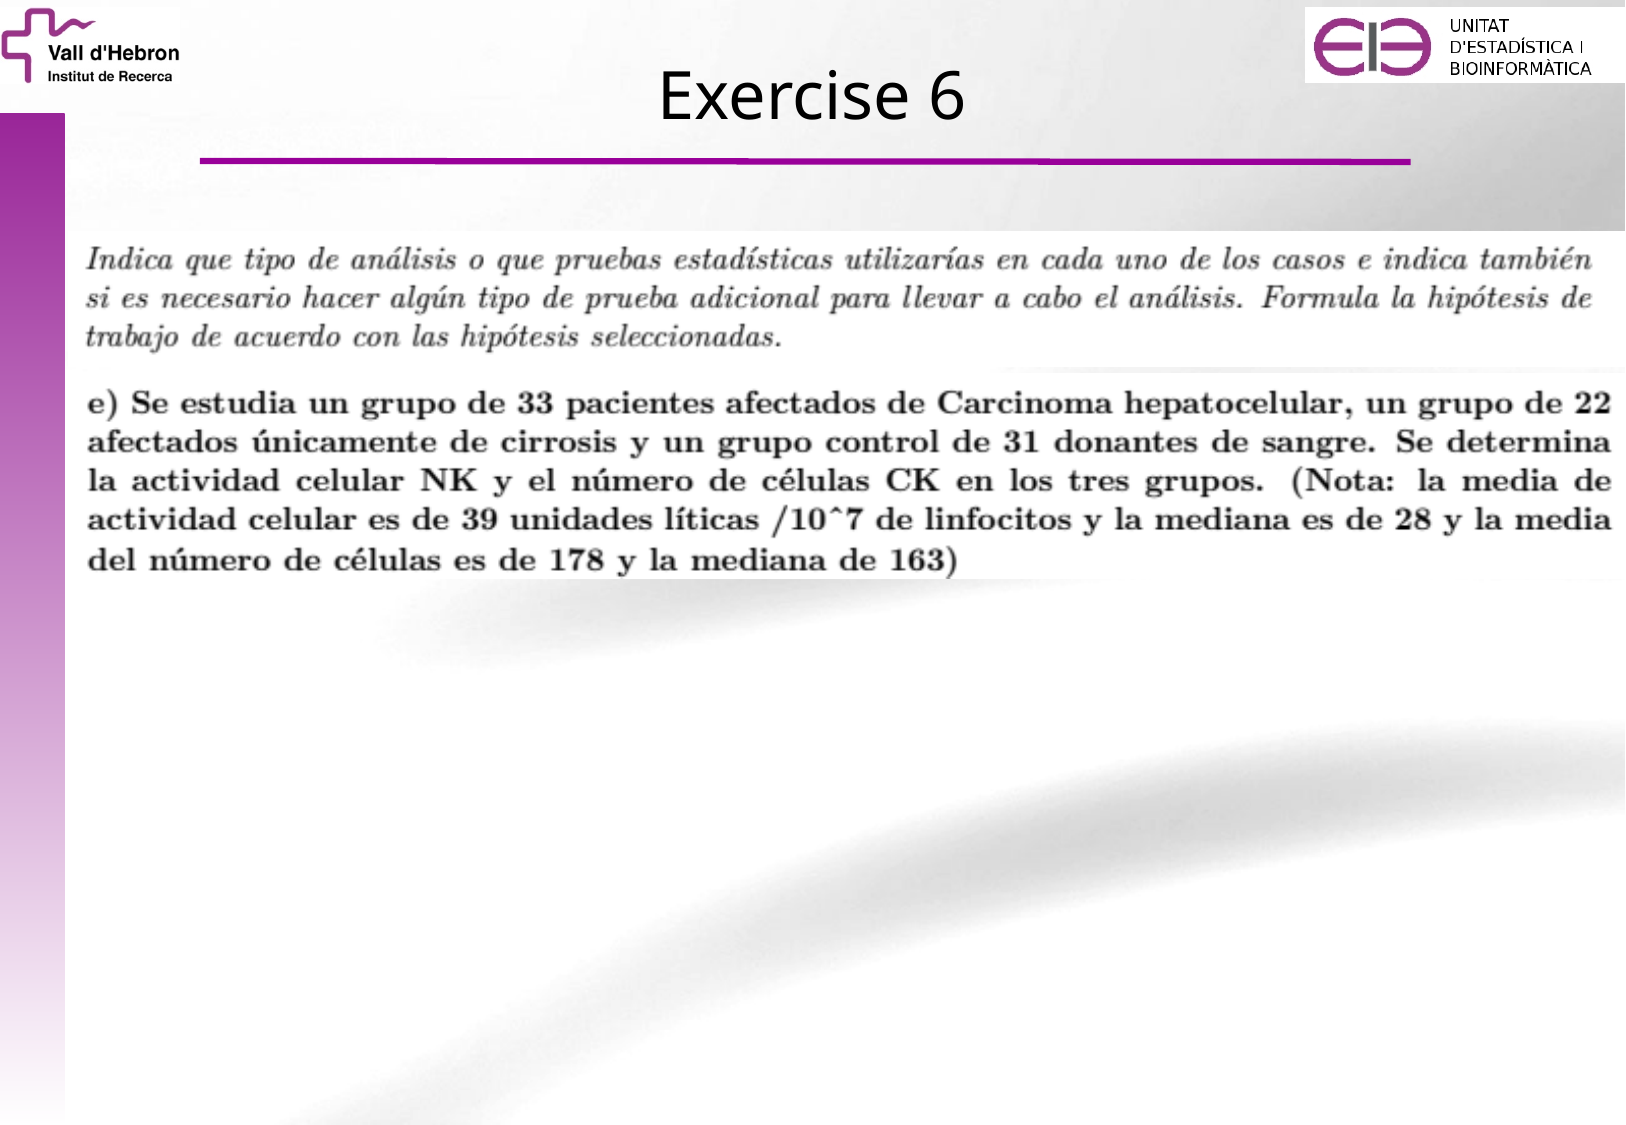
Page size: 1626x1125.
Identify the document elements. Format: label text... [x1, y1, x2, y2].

picture [0, 0, 1625, 1125]
title Exercise 6 [81, 45, 1544, 231]
